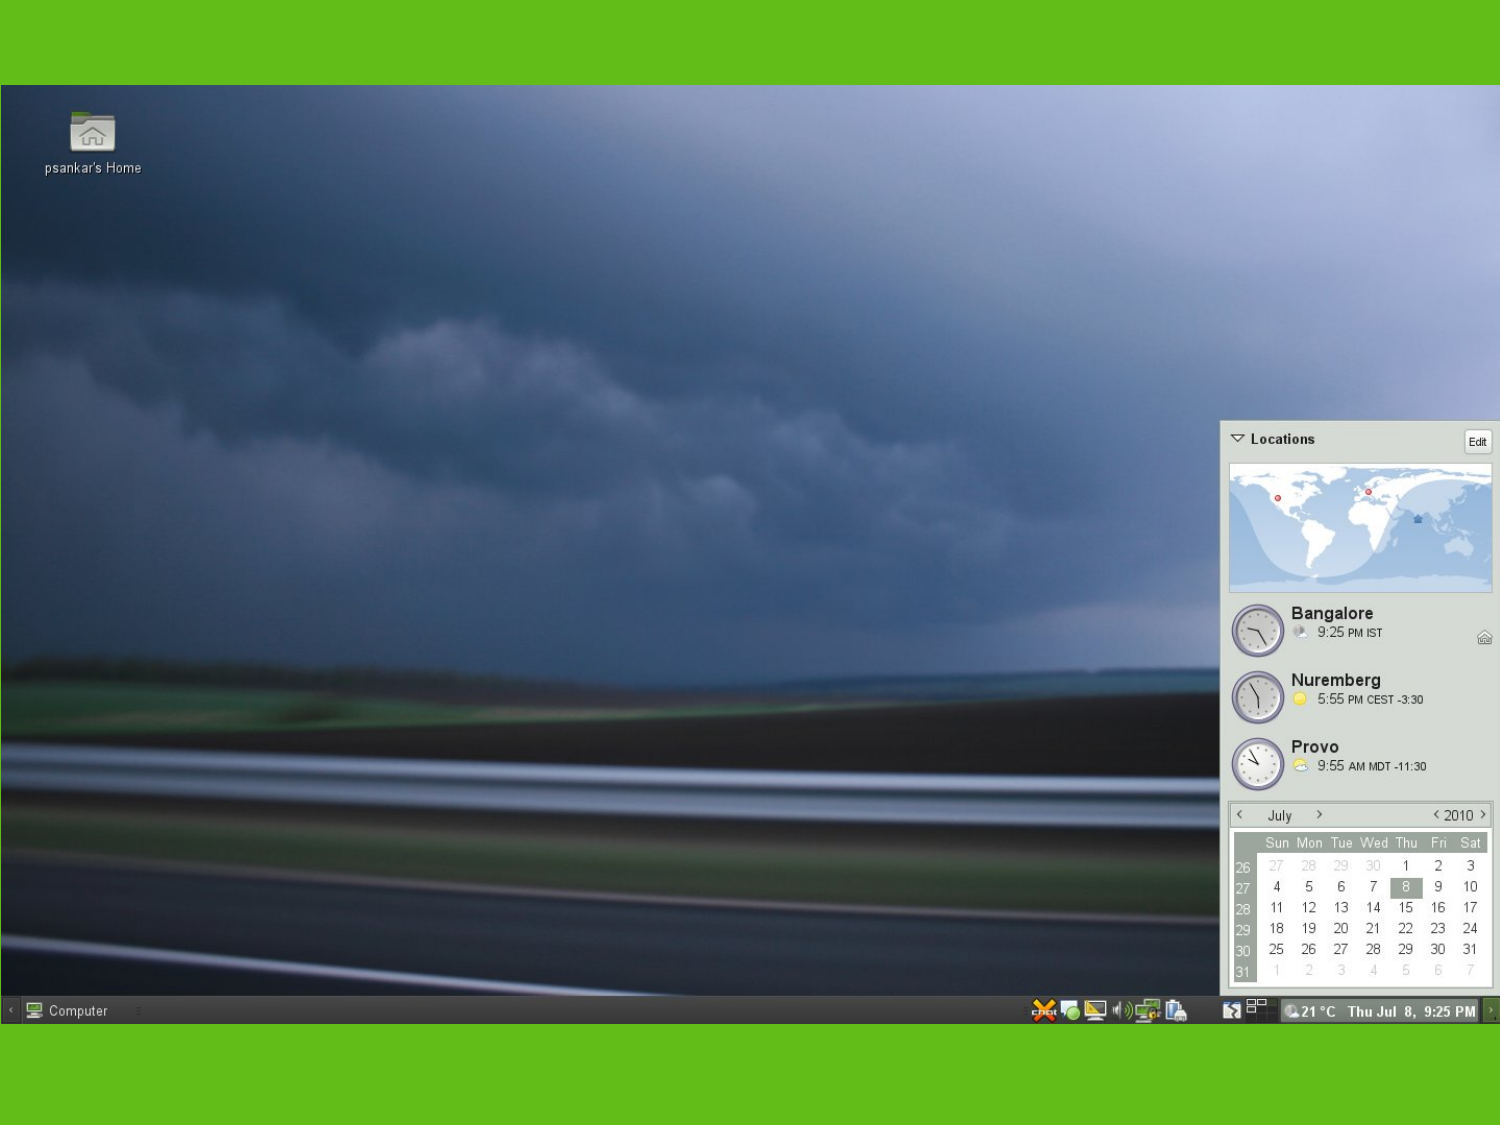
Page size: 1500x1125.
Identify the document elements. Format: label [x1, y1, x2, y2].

picture [1, 85, 1500, 1024]
